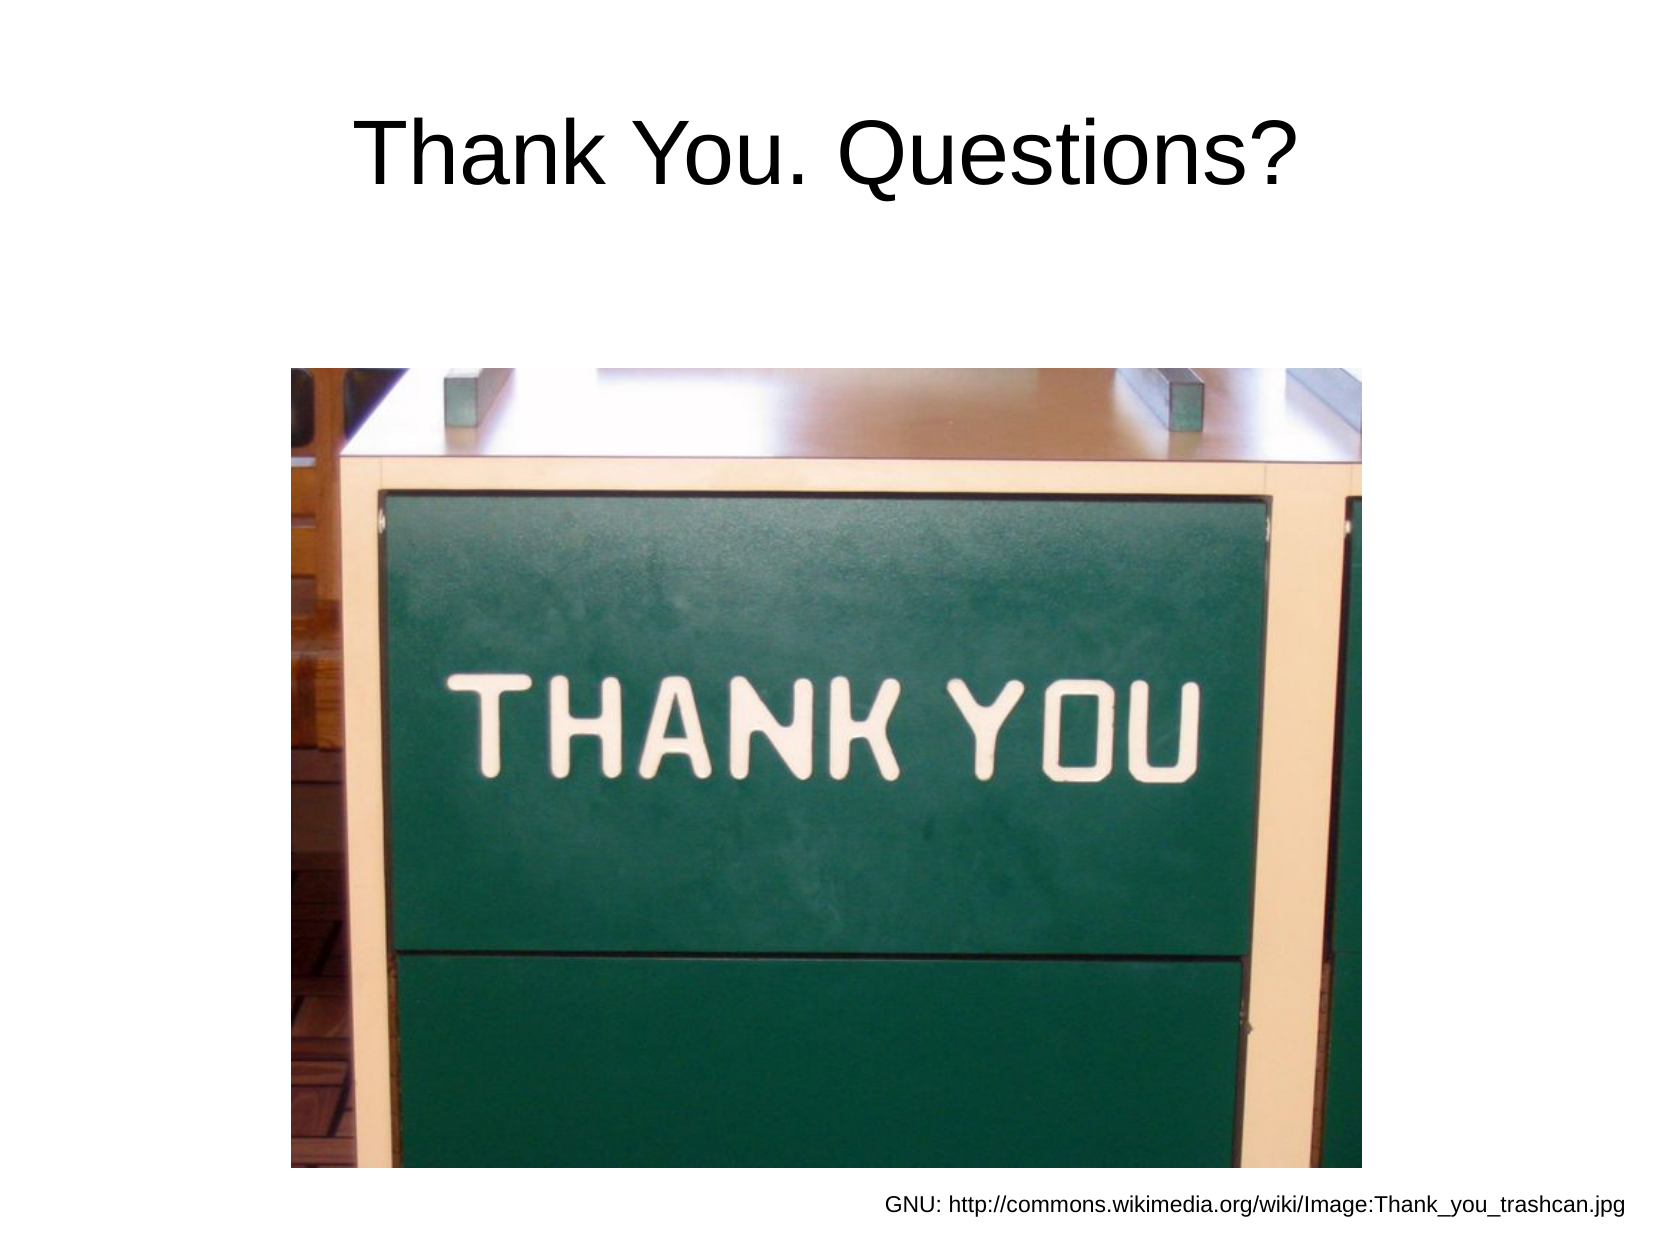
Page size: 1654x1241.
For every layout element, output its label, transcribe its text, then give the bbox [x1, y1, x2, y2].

picture [291, 368, 1362, 1168]
title Thank You. Questions? [82, 49, 1571, 257]
text_box GNU: http://commons.wikimedia.org/wiki/Image:Thank_you_trashcan.jpg [869, 1184, 1641, 1229]
